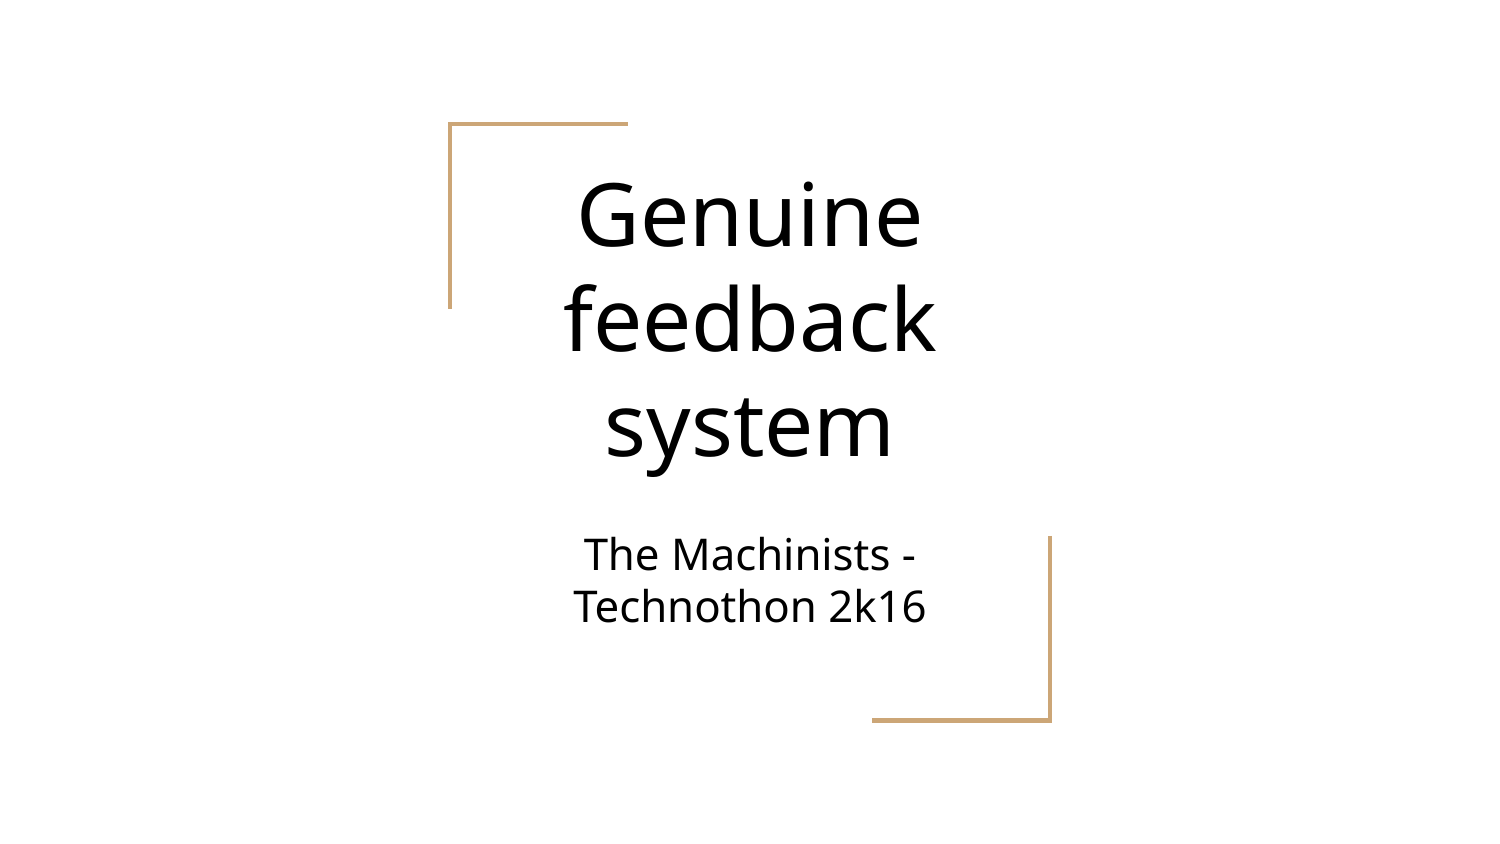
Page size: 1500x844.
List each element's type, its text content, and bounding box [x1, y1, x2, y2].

title Genuine feedback system [499, 236, 1001, 490]
subtitle The Machinists - Technothon 2k16 [499, 511, 1001, 627]
